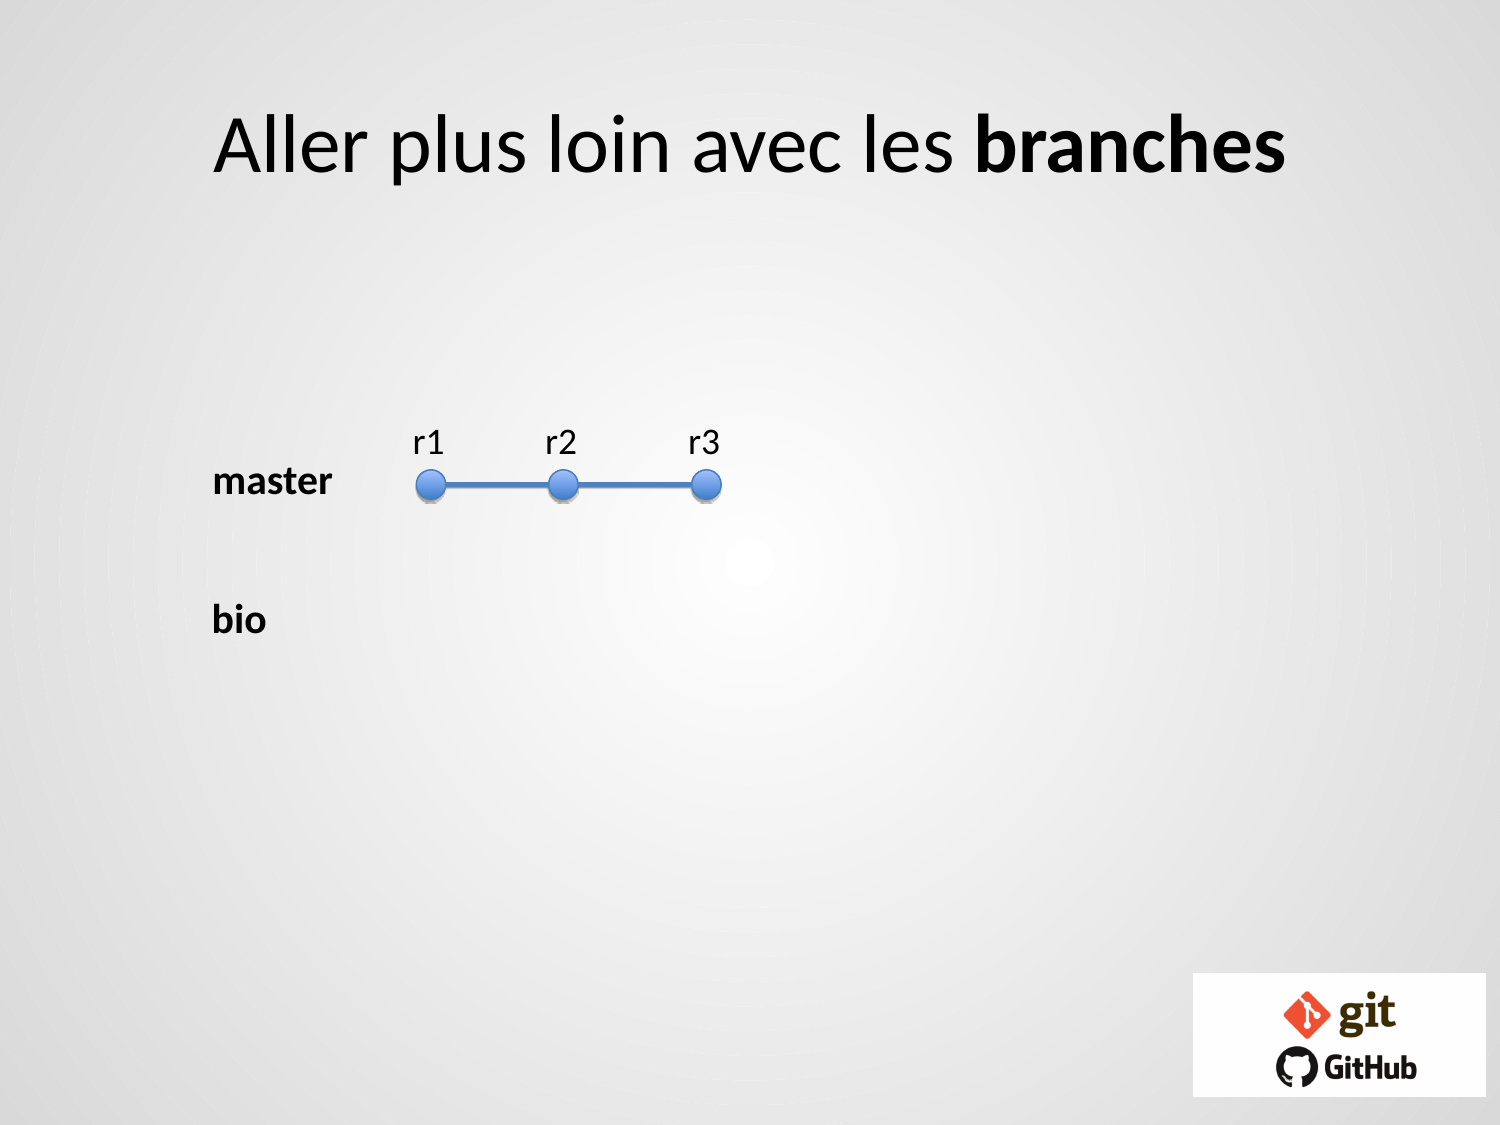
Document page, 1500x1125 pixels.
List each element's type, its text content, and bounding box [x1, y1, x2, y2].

text_box [692, 470, 722, 500]
text_box [548, 470, 578, 500]
text_box [416, 470, 446, 500]
picture [1193, 973, 1486, 1097]
text_box master [197, 445, 348, 510]
text_box bio [196, 584, 282, 650]
text_box r3 [673, 409, 736, 470]
text_box r2 [530, 409, 592, 470]
text_box r1 [397, 409, 460, 470]
title Aller plus loin avec les branches [75, 45, 1425, 233]
